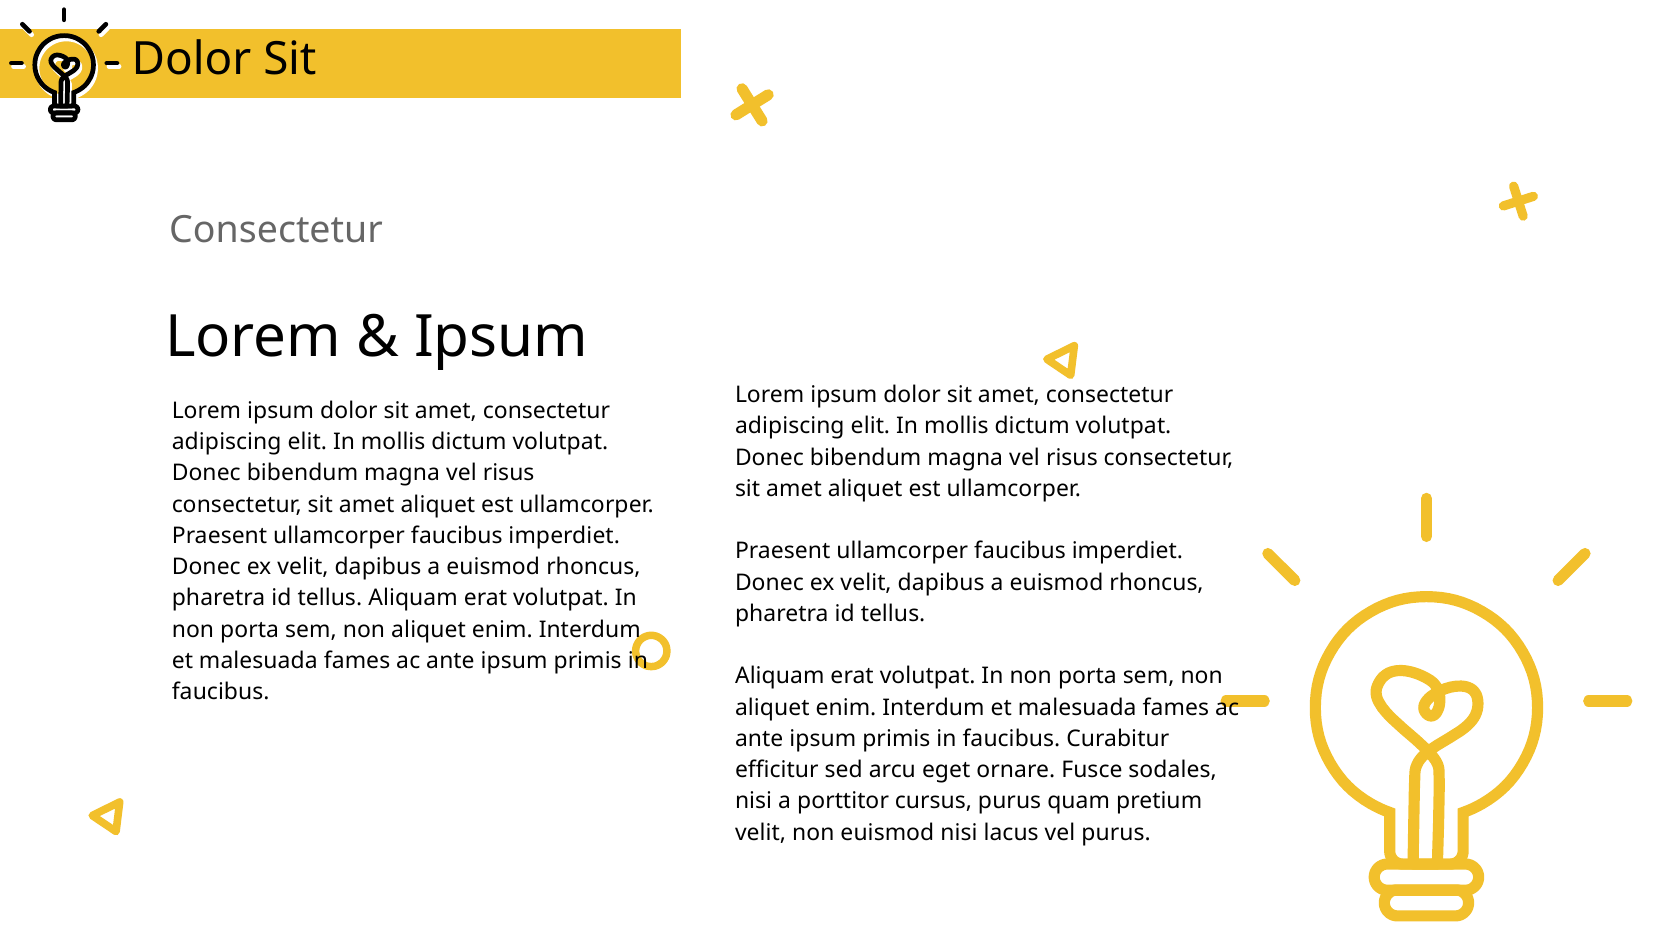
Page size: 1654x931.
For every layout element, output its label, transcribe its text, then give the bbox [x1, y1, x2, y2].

title Lorem & Ipsum [165, 289, 803, 379]
text_box Lorem ipsum dolor sit amet, consectetur adipiscing elit. In mollis dictum volutpat. Donec bibendum magna vel risus consectetur, sit amet aliquet est ullamcorper. Praesent ullamcorper faucibus imperdiet. Donec ex velit, dapibus a euismod rhoncus, pharetra id tellus. Aliquam erat volutpat. In non porta sem, non aliquet enim. Interdum et malesuada fames ac ante ipsum primis in faucibus. Curabitur efficitur sed arcu eget ornare. Fusce sodales, nisi a porttitor cursus, purus quam pretium velit, non euismod nisi lacus vel purus. [735, 378, 1246, 847]
title Dolor Sit [131, 16, 578, 97]
title Consectetur [169, 202, 466, 256]
text_box Lorem ipsum dolor sit amet, consectetur adipiscing elit. In mollis dictum volutpat. Donec bibendum magna vel risus consectetur, sit amet aliquet est ullamcorper. Praesent ullamcorper faucibus imperdiet. Donec ex velit, dapibus a euismod rhoncus, pharetra id tellus. Aliquam erat volutpat. In non porta sem, non aliquet enim. Interdum et malesuada fames ac ante ipsum primis in faucibus. [171, 393, 661, 707]
